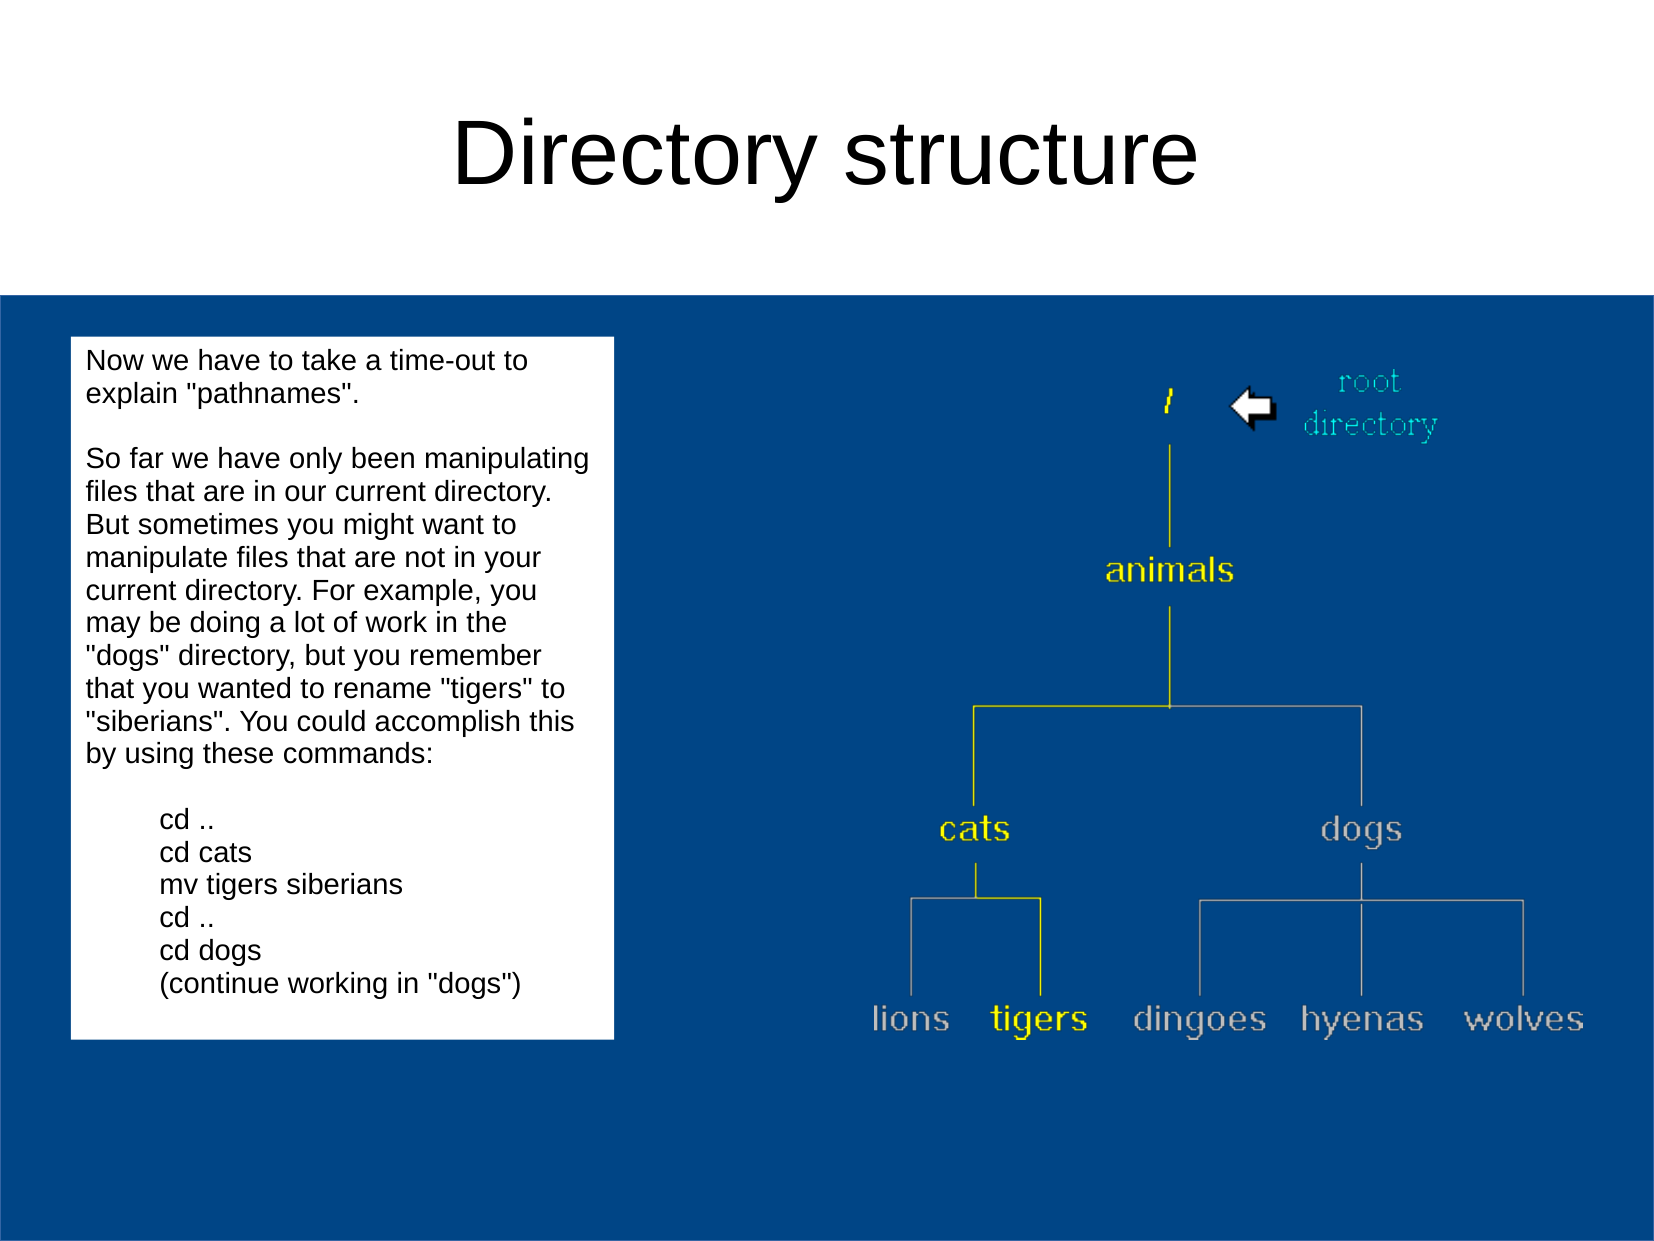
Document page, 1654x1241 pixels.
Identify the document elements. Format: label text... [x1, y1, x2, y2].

text_box [0, 295, 1654, 1241]
title Directory structure [82, 49, 1571, 257]
text_box Now we have to take a time-out to explain "pathnames". So far we have only been manipulating files that are in our current directory. But sometimes you might want to manipulate files that are not in your current directory. For example, you may be doing a lot of work in the "dogs" directory, but you remember that you wanted to rename "tigers" to "siberians". You could accomplish this by using these commands: cd .. cd cats mv tigers siberians cd .. cd dogs (continue working in "dogs") [70, 336, 615, 1040]
picture [874, 369, 1583, 1040]
